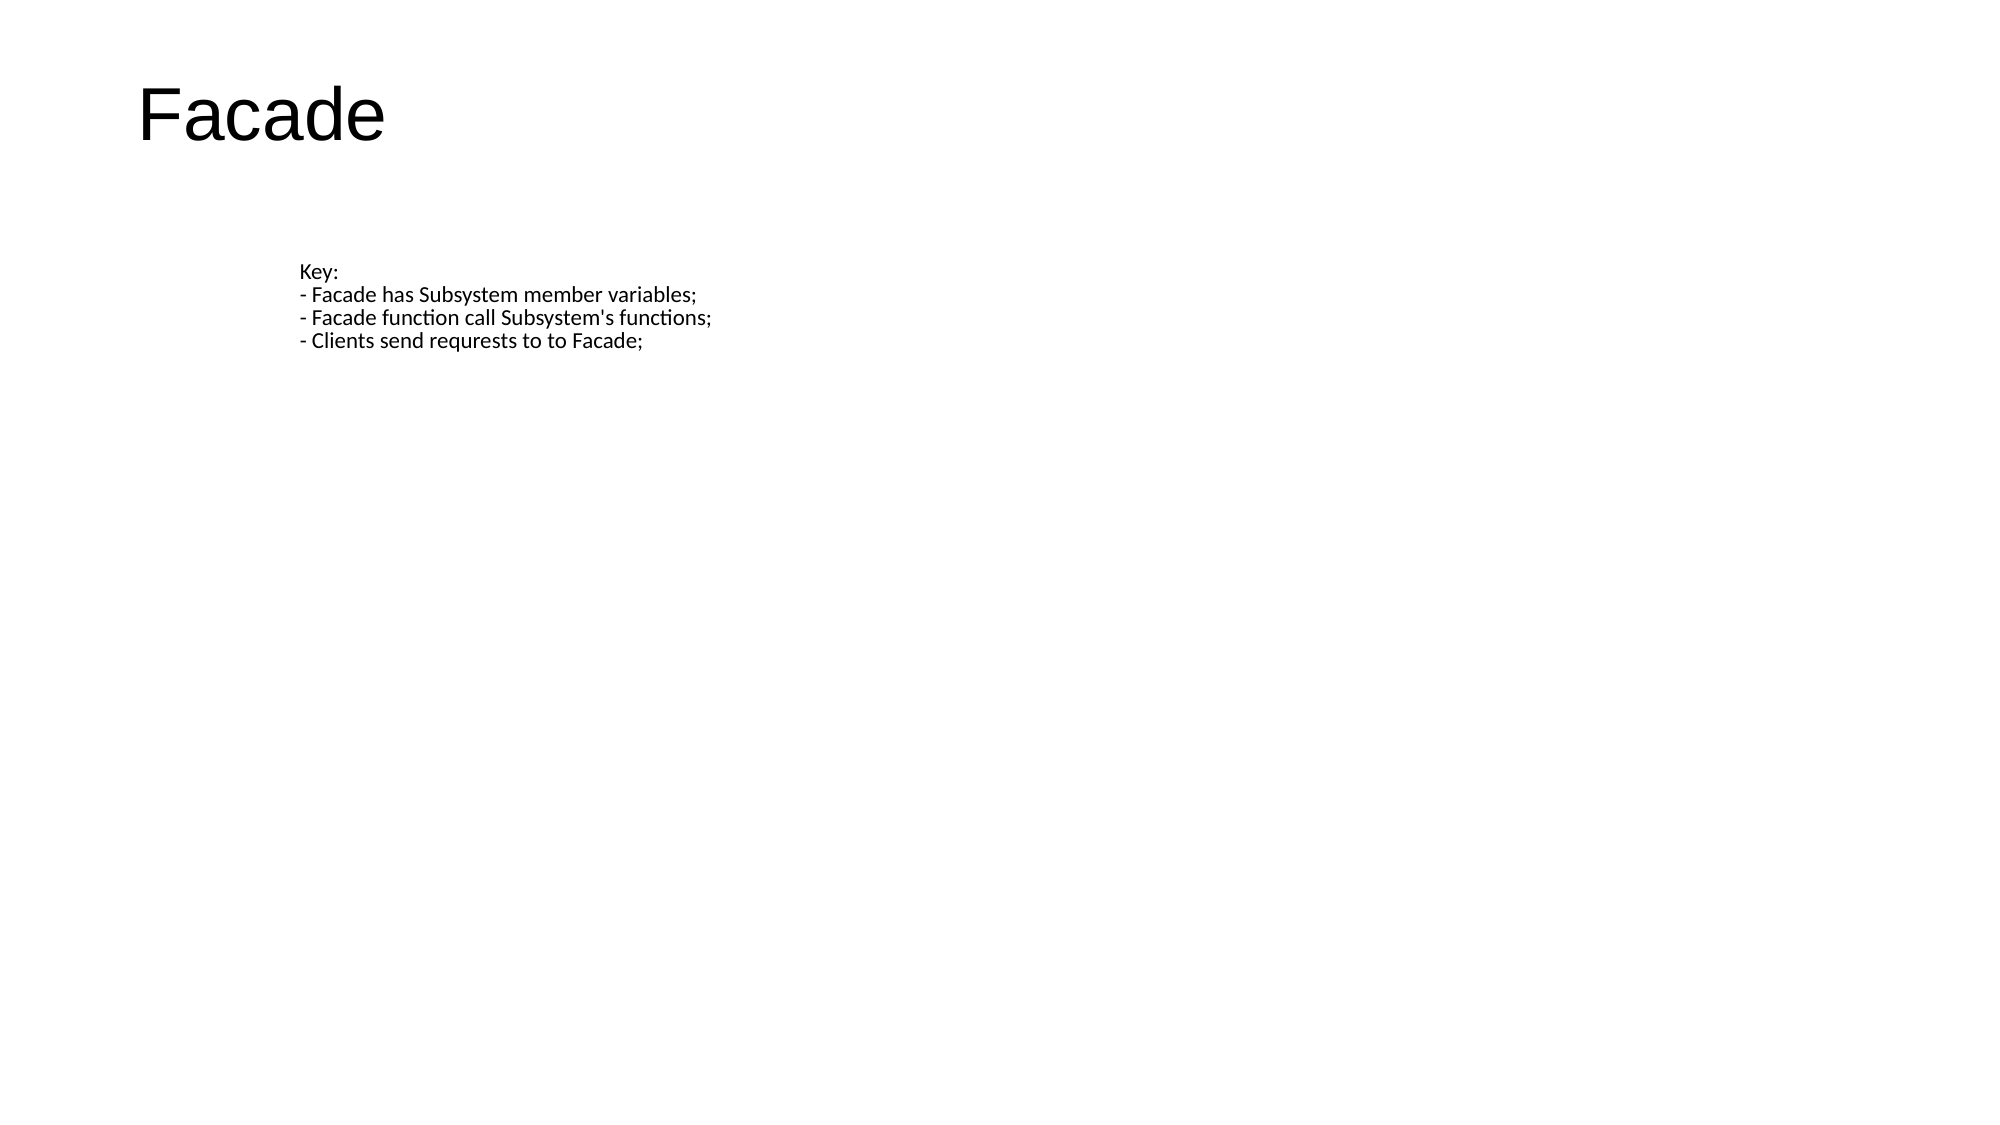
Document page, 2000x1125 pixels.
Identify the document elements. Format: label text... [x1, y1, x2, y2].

text_box Key: - Facade has Subsystem member variables; - Facade function call Subsystem's functions; - Clients send requrests to to Facade; [285, 255, 1156, 383]
title Facade [137, 60, 421, 166]
